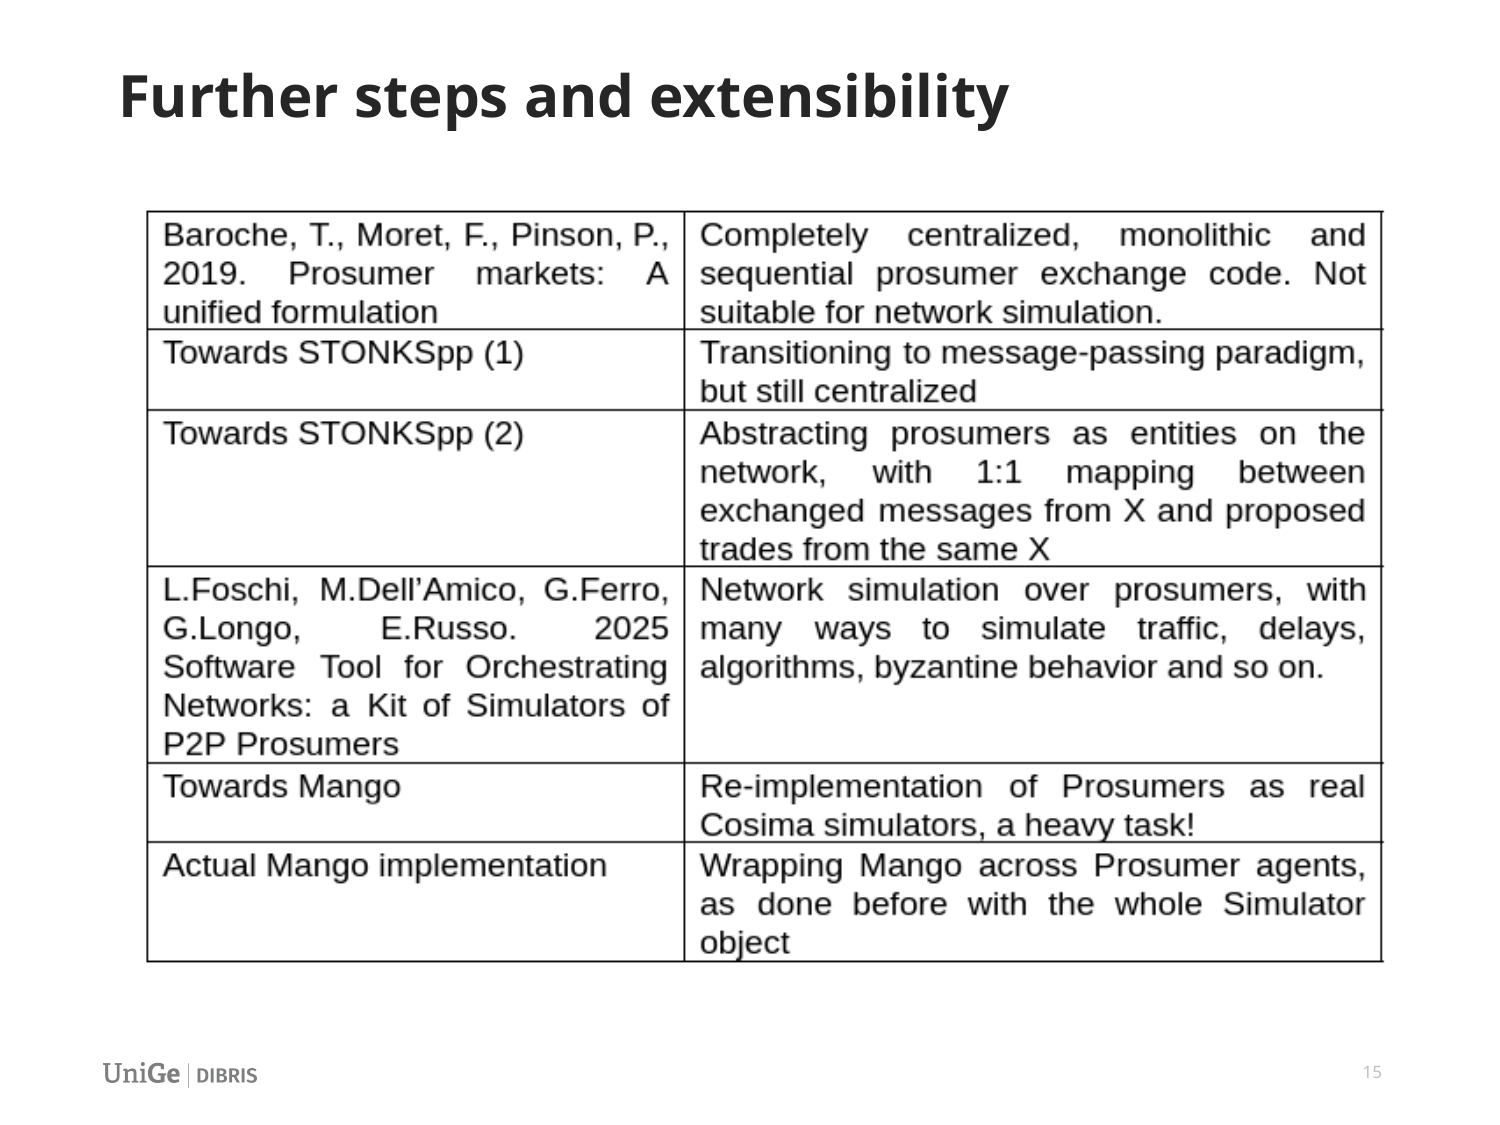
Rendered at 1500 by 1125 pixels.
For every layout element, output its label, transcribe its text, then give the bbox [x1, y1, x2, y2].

picture [131, 197, 1400, 976]
title Further steps and extensibility [103, 59, 1397, 222]
